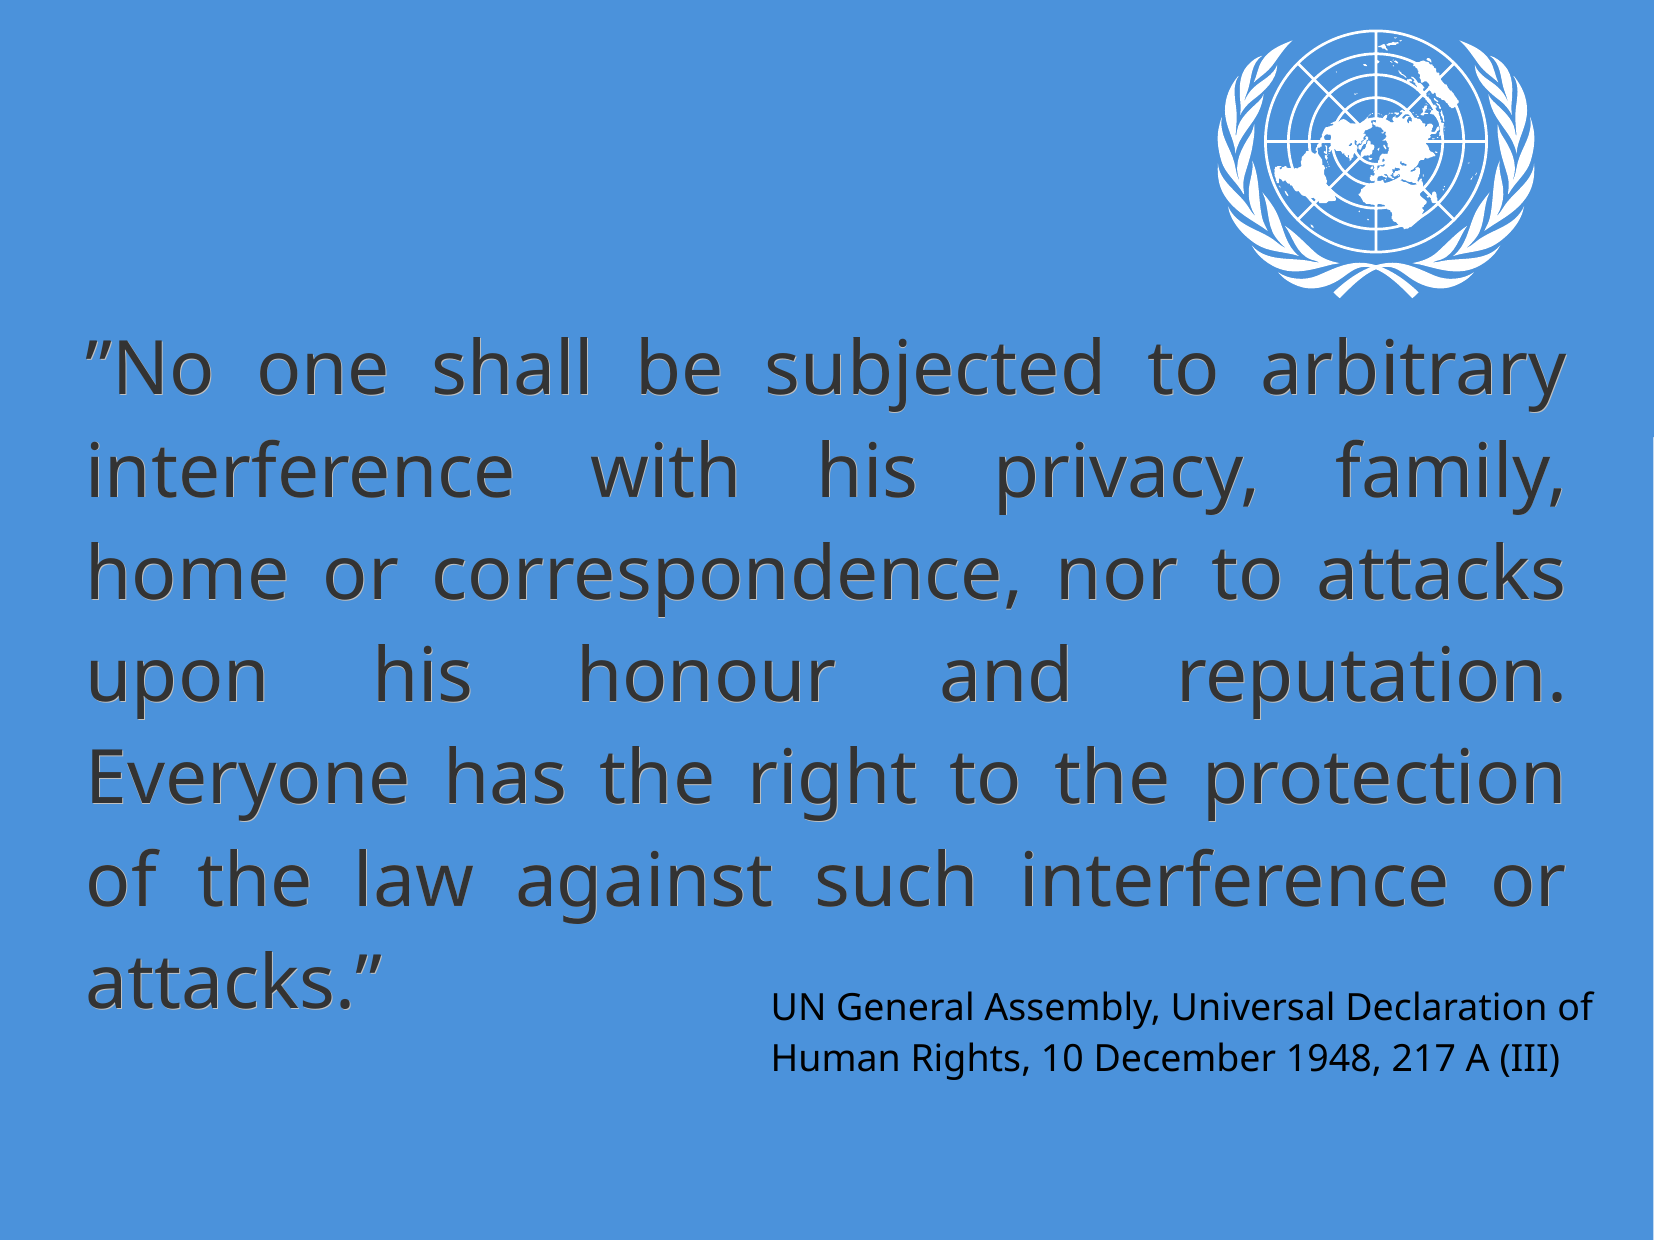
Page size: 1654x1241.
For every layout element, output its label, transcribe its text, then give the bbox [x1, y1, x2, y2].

text_box ”No one shall be subjected to arbitrary interference with his privacy, family, home or correspondence, nor to attacks upon his honour and reputation. Everyone has the right to the protection of the law against such interference or attacks.” [70, 307, 1583, 934]
text_box UN General Assembly, Universal Declaration of Human Rights, 10 December 1948, 217 A (III) [755, 972, 1642, 1075]
picture [968, 0, 1654, 438]
